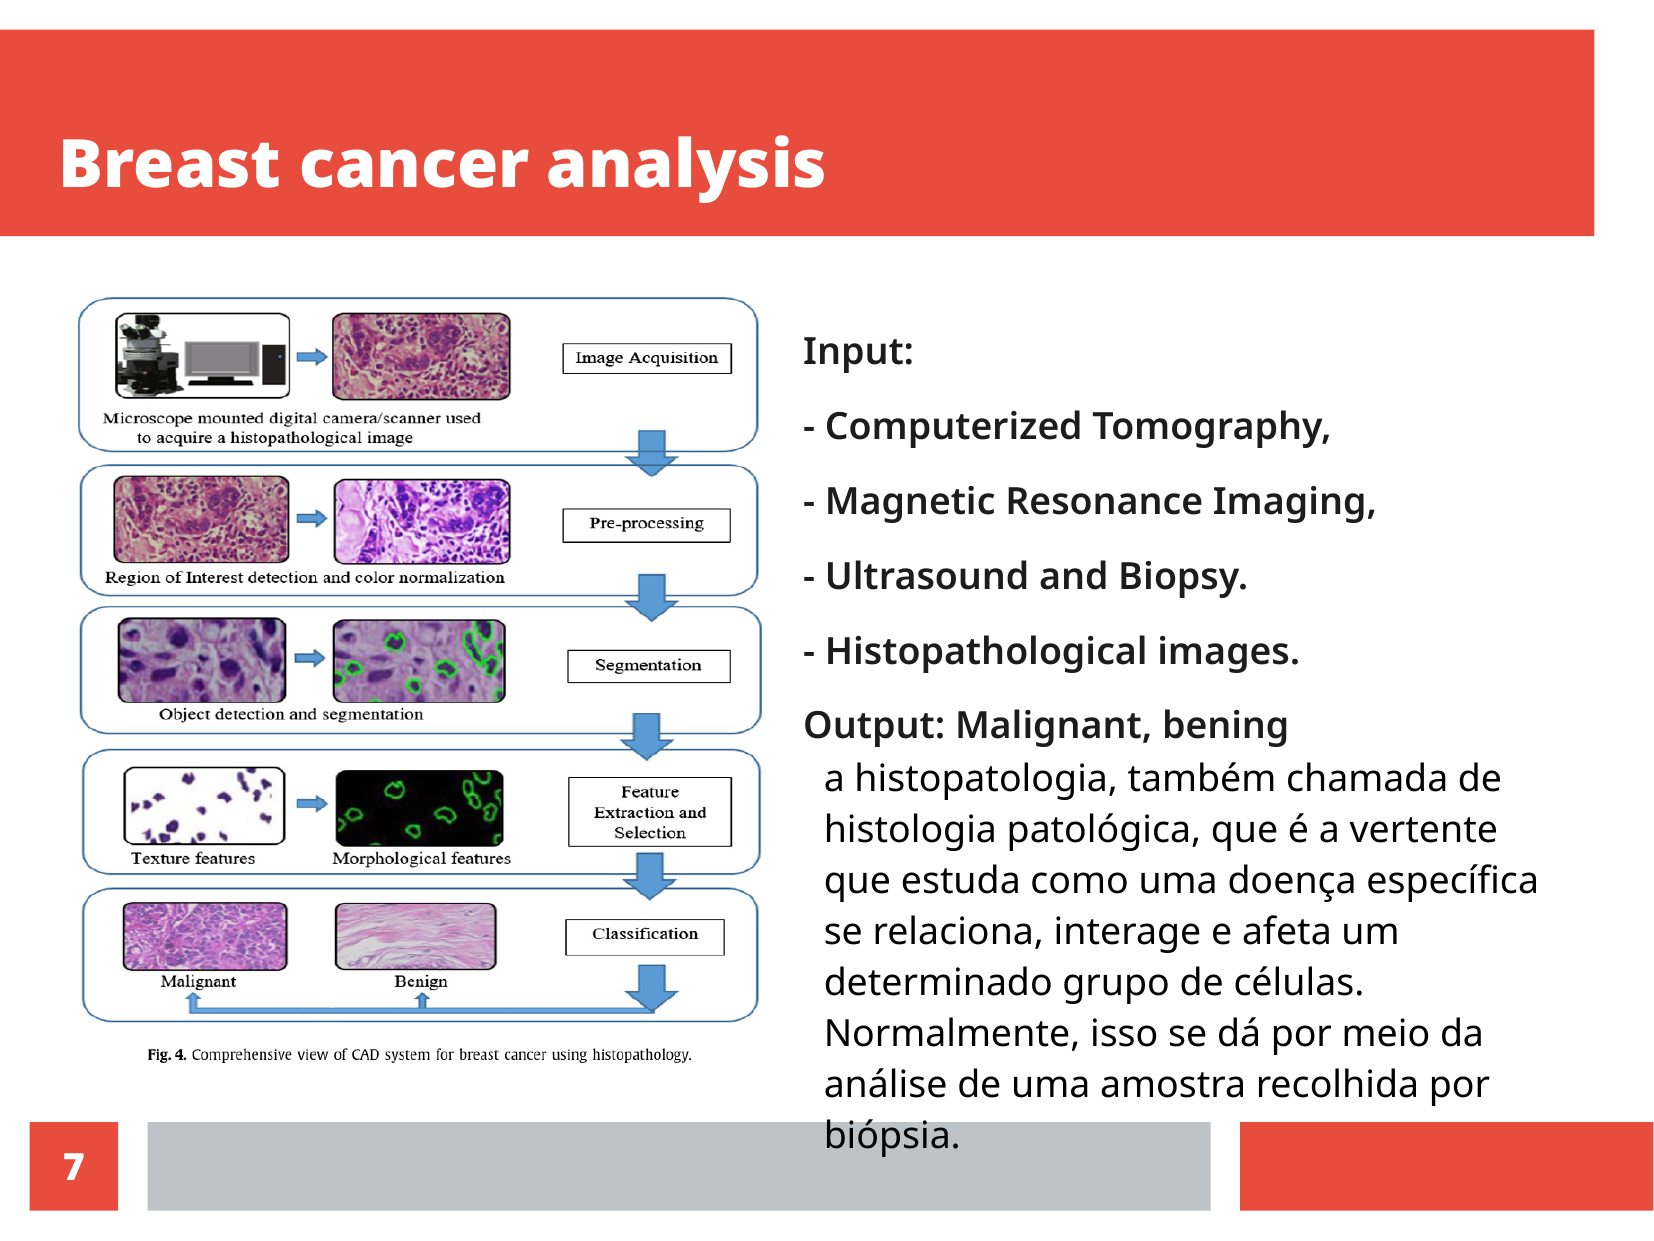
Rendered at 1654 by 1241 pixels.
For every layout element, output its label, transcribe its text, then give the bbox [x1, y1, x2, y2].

picture [35, 283, 780, 1078]
list Input: - Computerized Tomography, - Magnetic Resonance Imaging, - Ultrasound and Biopsy. - Histopathological images. Output: Malignant, bening [803, 324, 1565, 1093]
title Breast cancer analysis [59, 59, 1595, 207]
text_box a histopatologia, também chamada de histologia patológica, que é a vertente que estuda como uma doença específica se relaciona, interage e afeta um determinado grupo de células. Normalmente, isso se dá por meio da análise de uma amostra recolhida por biópsia. [809, 744, 1565, 1108]
